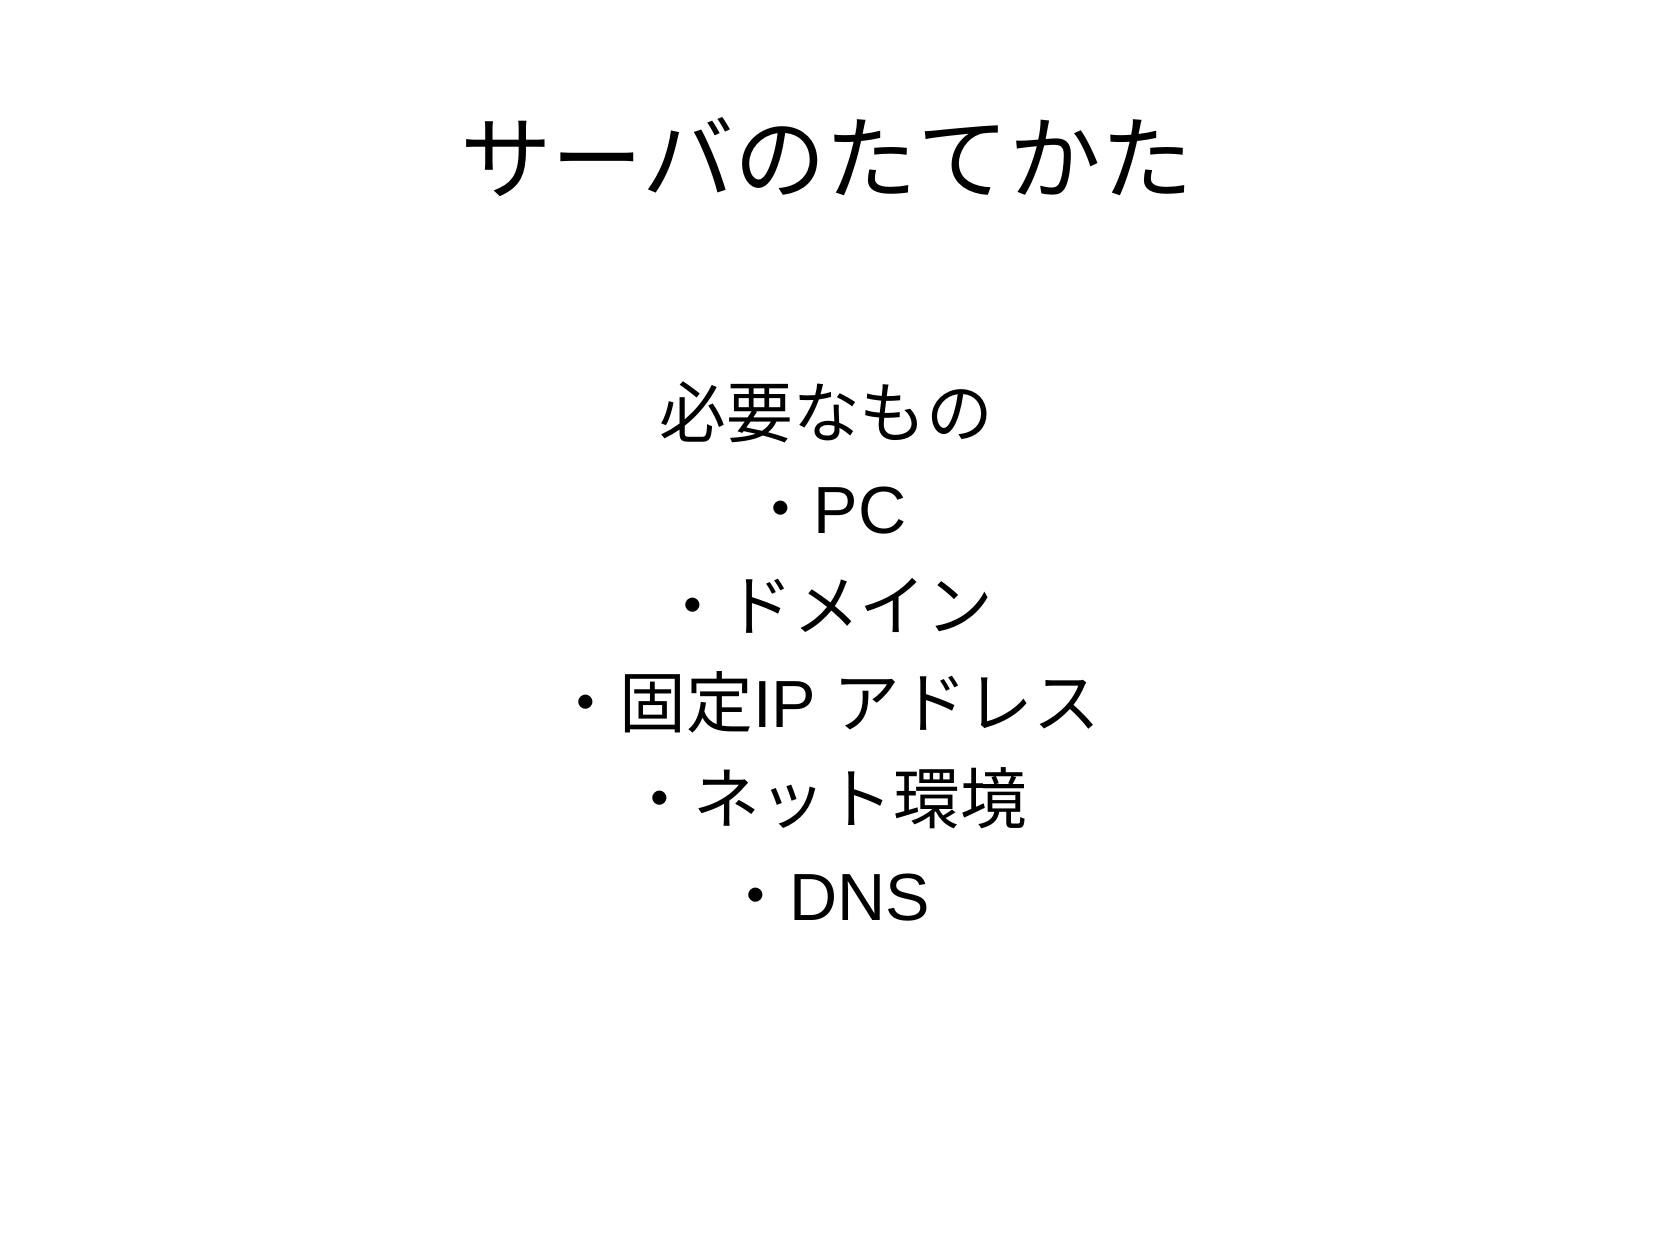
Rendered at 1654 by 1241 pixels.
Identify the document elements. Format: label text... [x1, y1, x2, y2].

subtitle 必要なもの ・PC ・ドメイン ・固定IP アドレス ・ネット環境 ・DNS [82, 290, 1571, 1010]
title サーバのたてかた [82, 49, 1571, 257]
